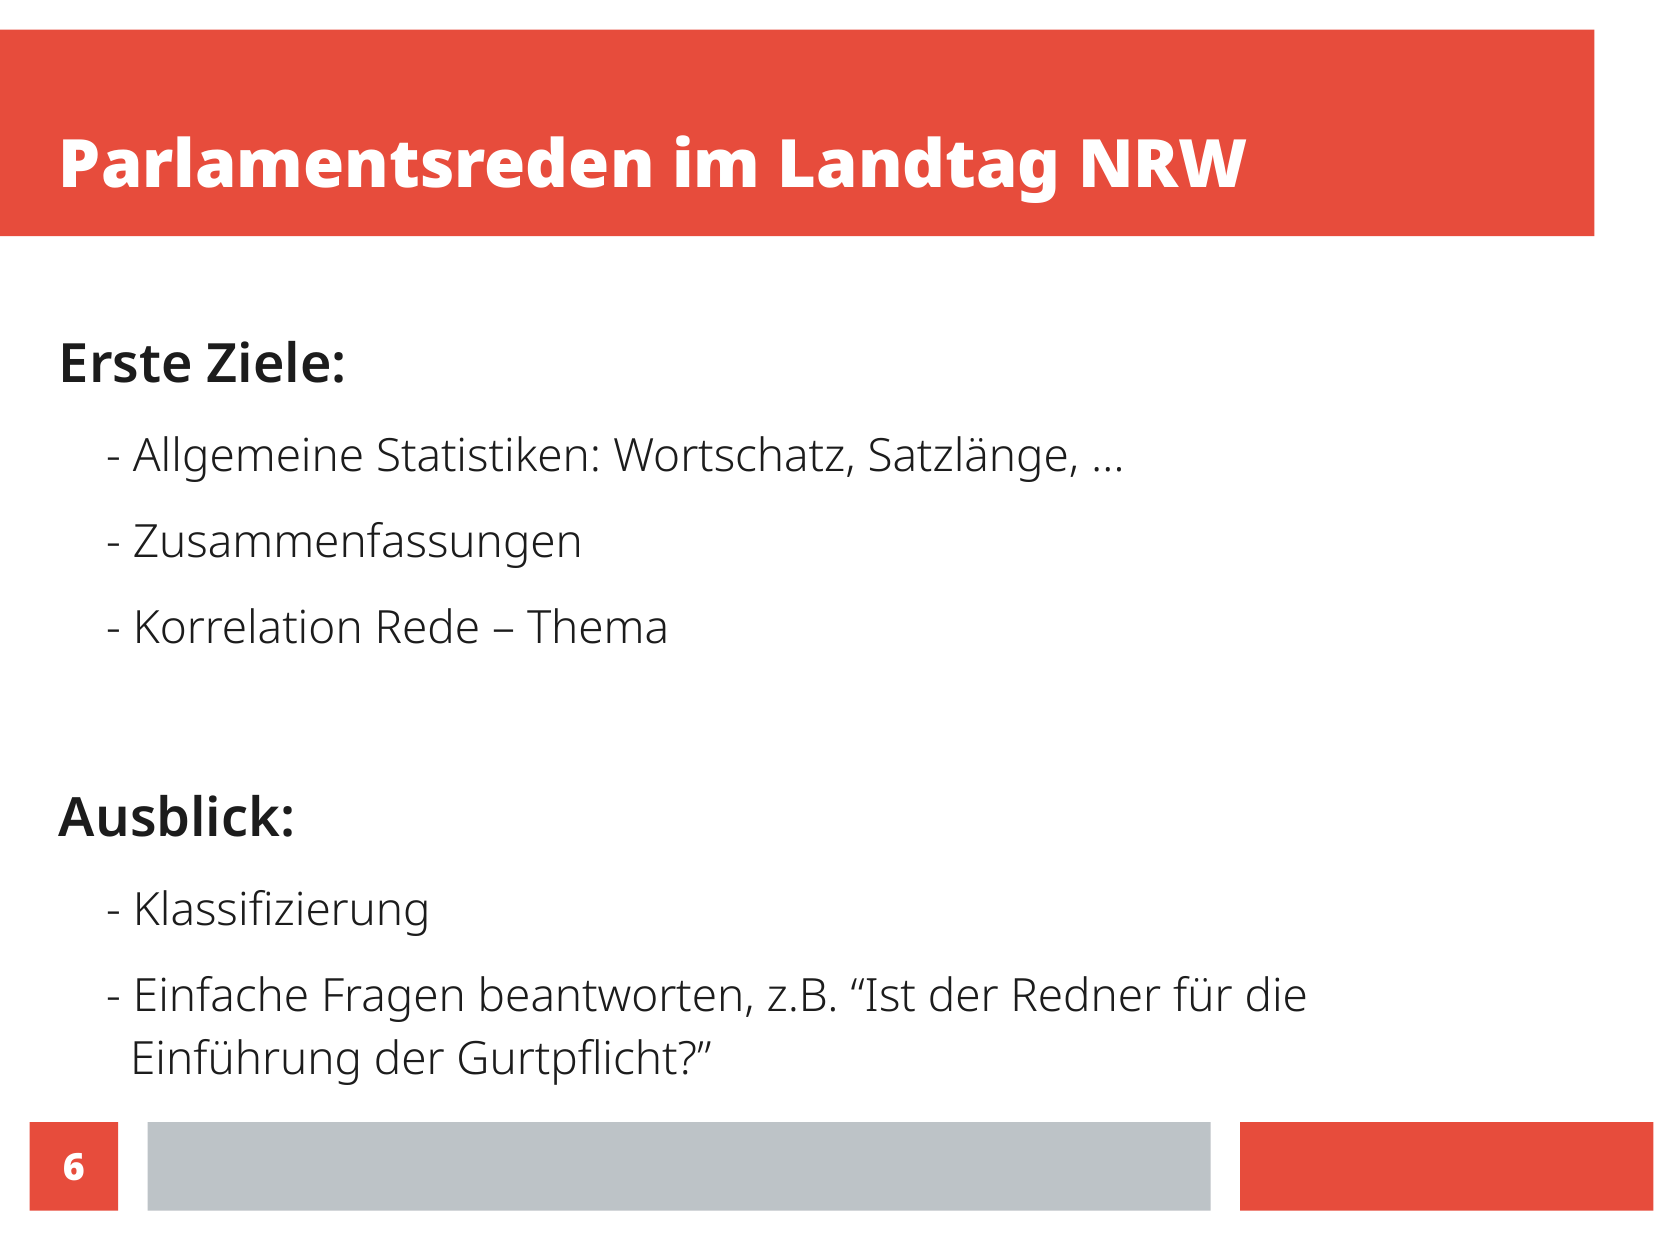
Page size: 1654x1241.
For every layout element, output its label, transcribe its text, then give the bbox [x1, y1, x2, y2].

list Erste Ziele: - Allgemeine Statistiken: Wortschatz, Satzlänge, … - Zusammenfassungen - Korrelation Rede – Thema Ausblick: - Klassifizierung - Einfache Fragen beantworten, z.B. “Ist der Redner für die Einführung der Gurtpflicht?” [59, 324, 1565, 1093]
title Parlamentsreden im Landtag NRW [59, 59, 1595, 207]
